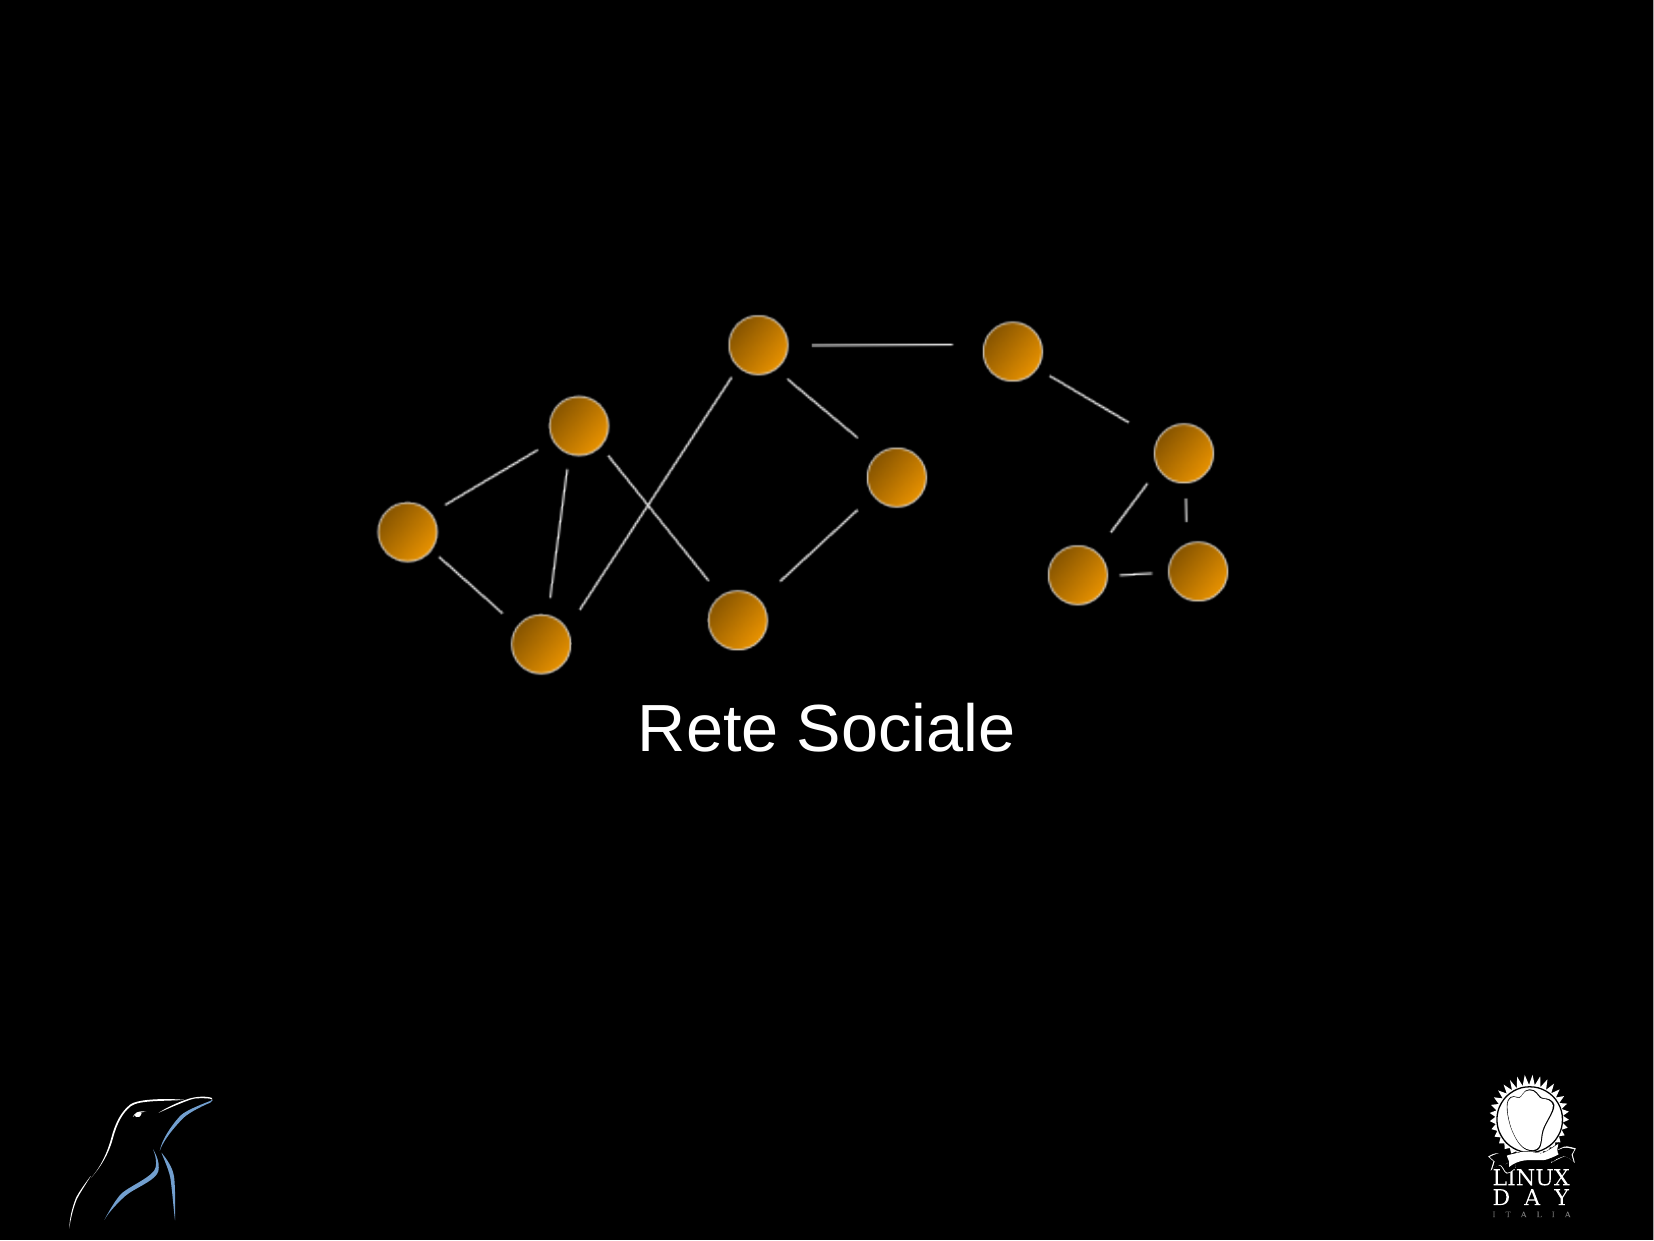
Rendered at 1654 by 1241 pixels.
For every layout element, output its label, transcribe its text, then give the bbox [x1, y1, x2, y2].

picture [340, 295, 1276, 865]
subtitle Rete Sociale [82, 49, 1571, 1109]
